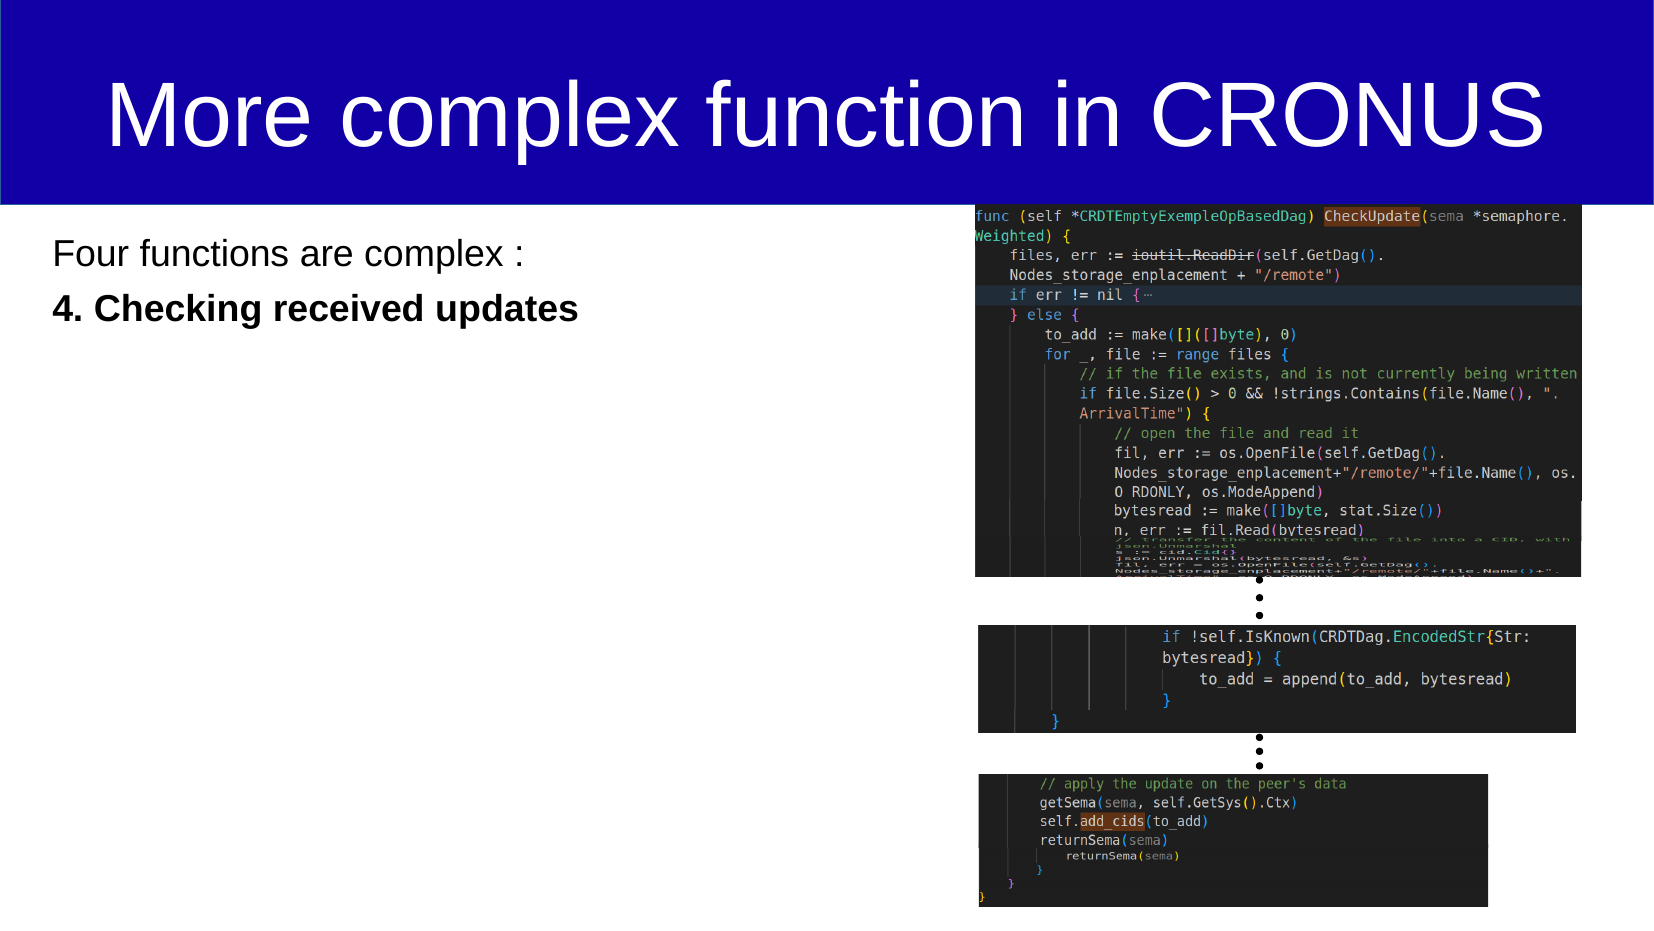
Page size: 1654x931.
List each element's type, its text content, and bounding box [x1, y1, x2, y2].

text_box [1255, 747, 1264, 755]
title More complex function in CRONUS [82, 37, 1571, 193]
text_box [0, 0, 1654, 205]
text_box [1255, 733, 1264, 742]
text_box Four functions are complex : 4. Checking received updates [37, 225, 976, 587]
text_box [1255, 576, 1264, 584]
text_box [1255, 611, 1264, 620]
picture [975, 204, 1582, 577]
picture [978, 774, 1489, 907]
text_box [1255, 762, 1264, 770]
picture [978, 625, 1576, 734]
text_box [1255, 594, 1264, 602]
